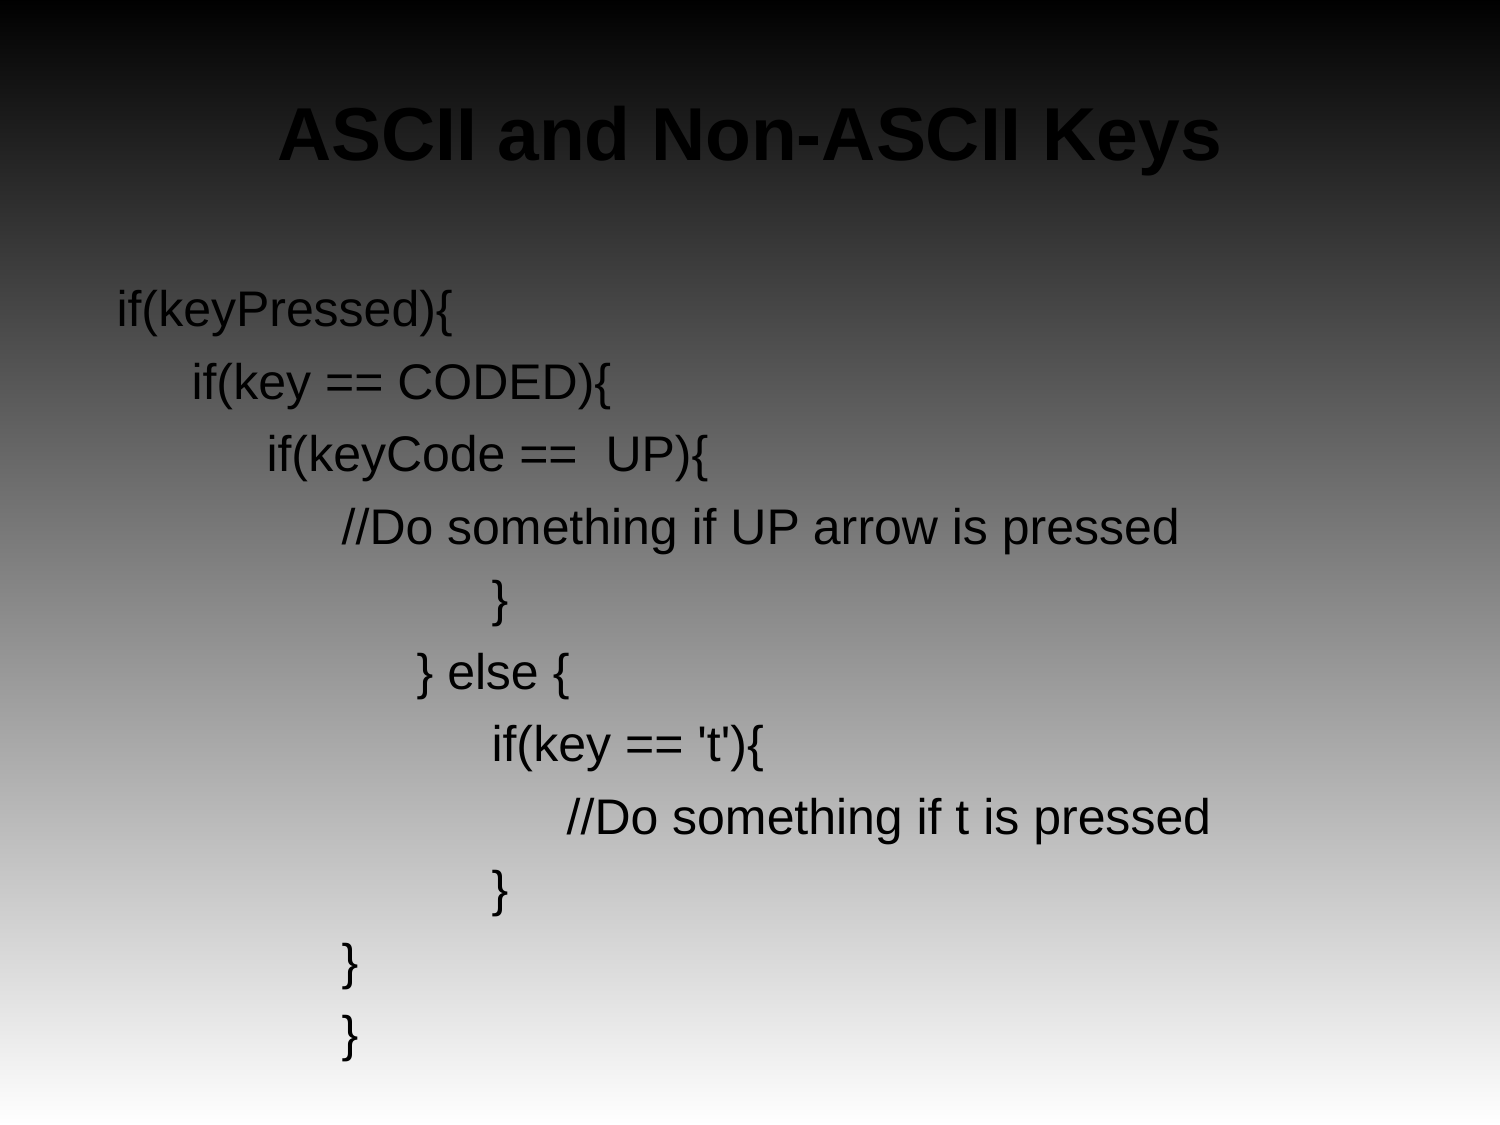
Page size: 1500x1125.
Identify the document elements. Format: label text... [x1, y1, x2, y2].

text_box if(keyPressed){ if(key == CODED){ if(keyCode == UP){ //Do something if UP arrow is pressed } } else { if(key == 't'){ //Do something if t is pressed } } } [101, 261, 1425, 883]
title ASCII and Non-ASCII Keys [75, 83, 1425, 191]
